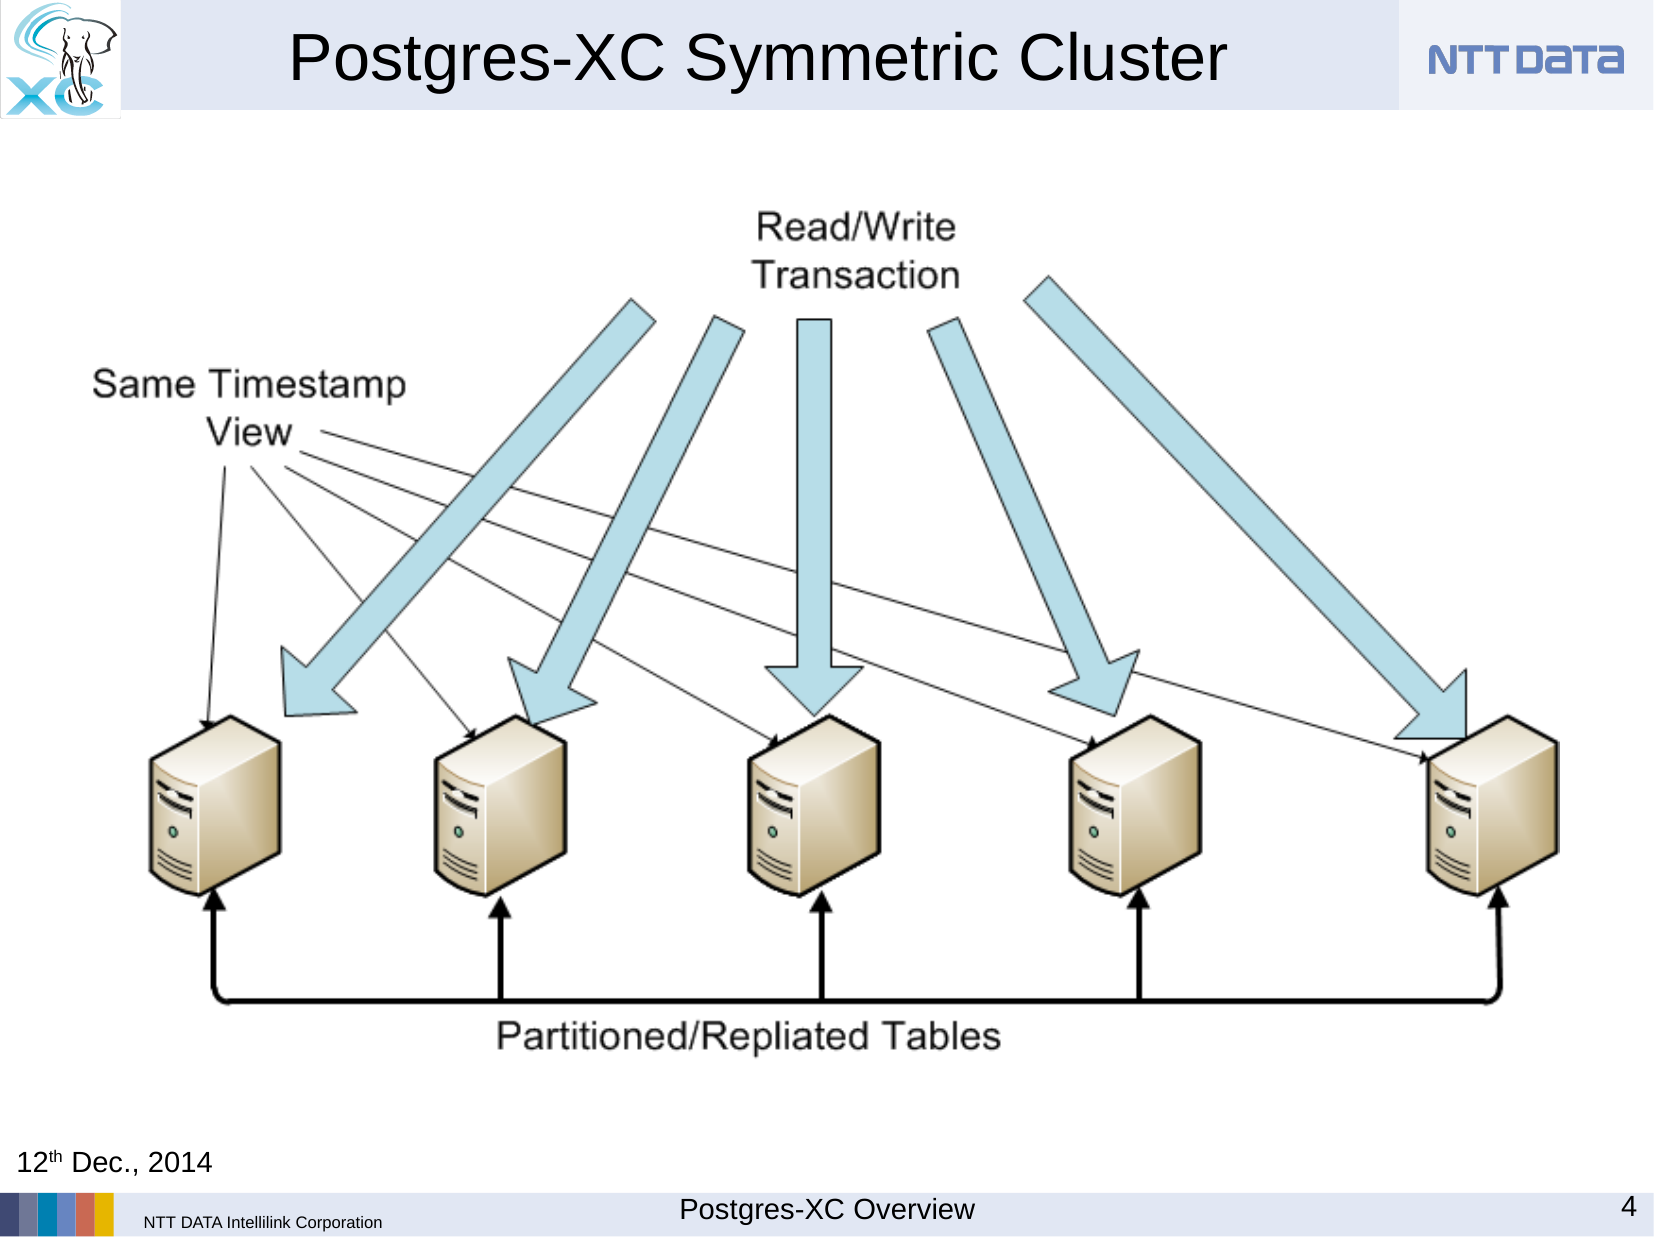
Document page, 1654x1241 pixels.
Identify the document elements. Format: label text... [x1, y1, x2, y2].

title Postgres-XC Symmetric Cluster [120, 3, 1399, 110]
picture [1429, 45, 1624, 74]
picture [92, 198, 1560, 1063]
picture [0, 0, 121, 119]
